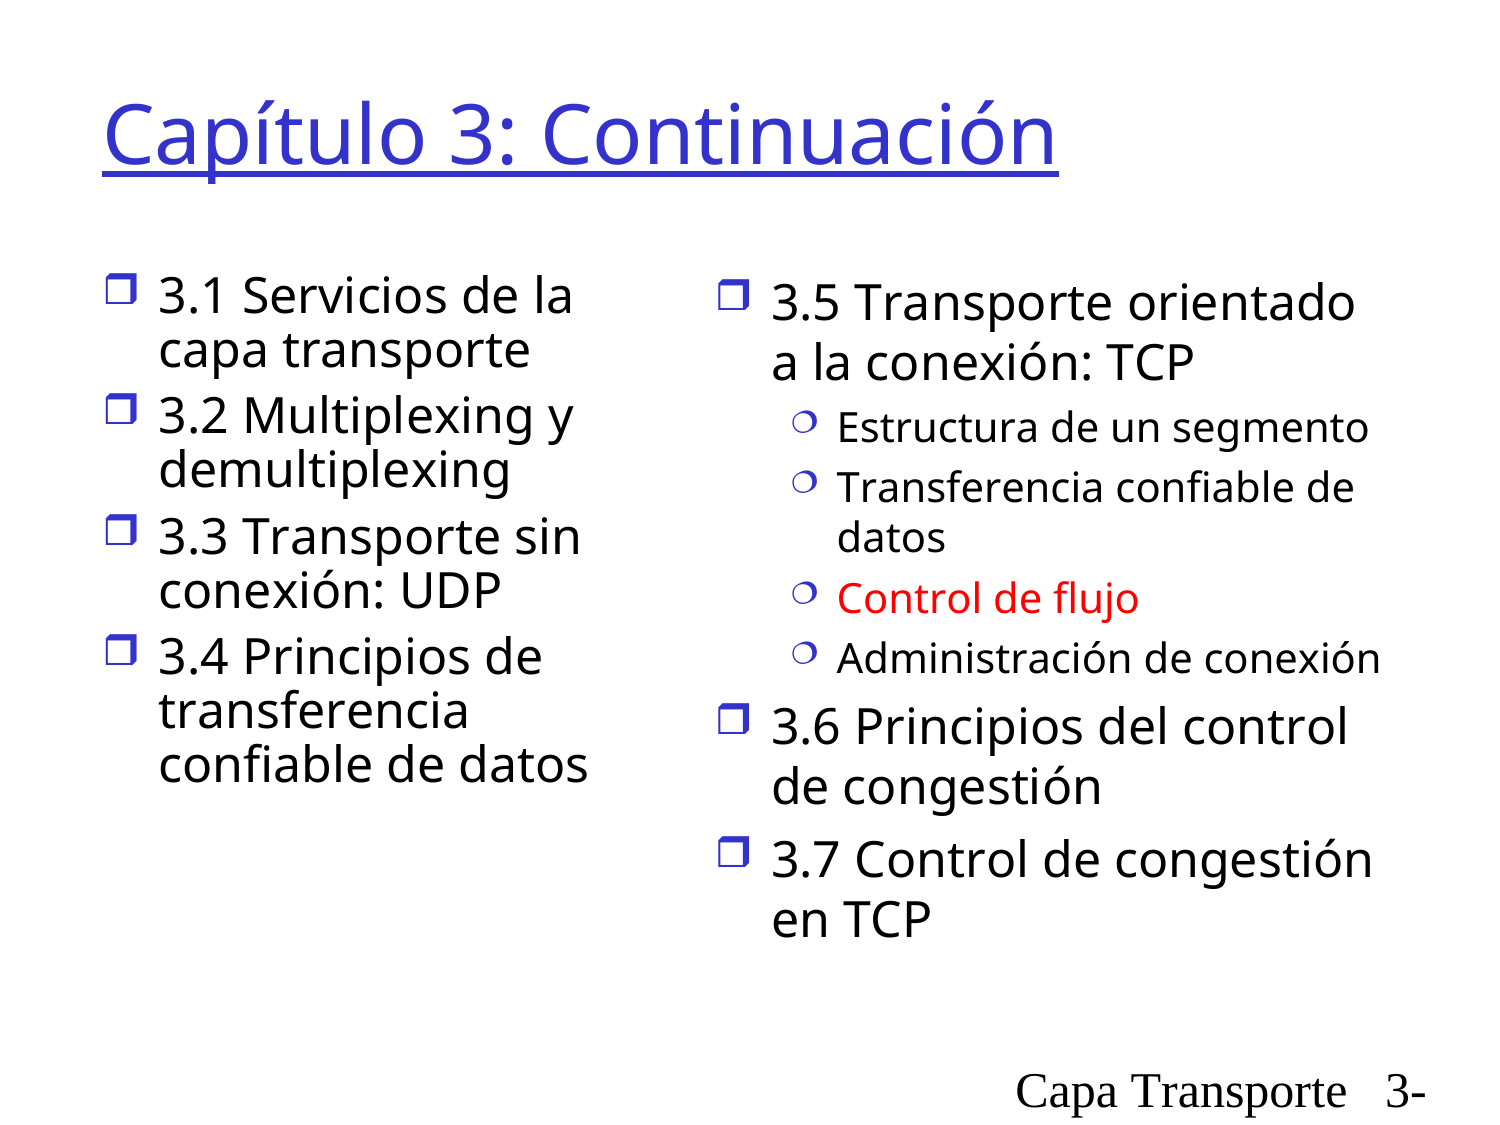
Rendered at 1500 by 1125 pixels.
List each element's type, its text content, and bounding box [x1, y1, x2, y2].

list 3.1 Servicios de la capa transporte 3.2 Multiplexing y demultiplexing 3.3 Transporte sin conexión: UDP 3.4 Principios de transferencia confiable de datos [87, 262, 699, 1026]
title Capítulo 3: Continuación [87, 37, 1363, 225]
list 3.5 Transporte orientado a la conexión: TCP Estructura de un segmento Transferencia confiable de datos Control de flujo Administración de conexión 3.6 Principios del control de congestión 3.7 Control de congestión en TCP [699, 262, 1403, 1026]
